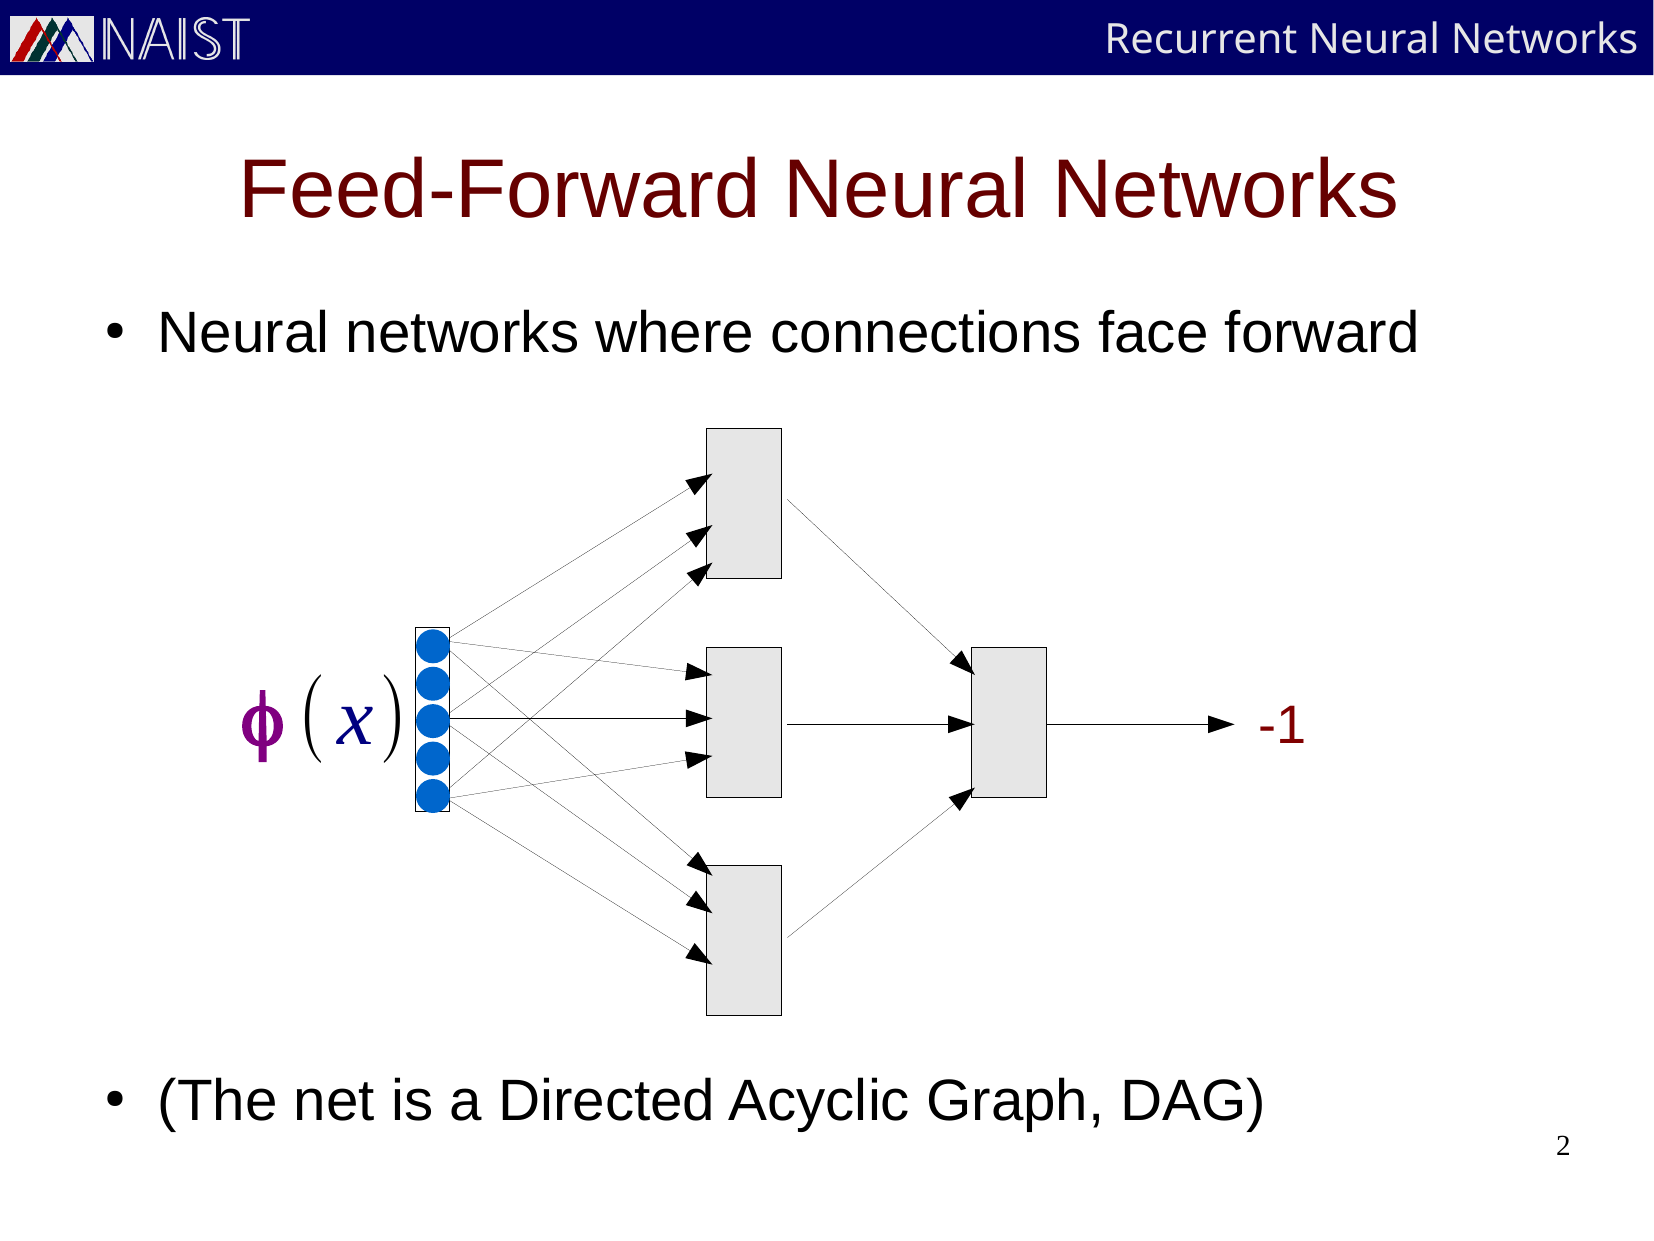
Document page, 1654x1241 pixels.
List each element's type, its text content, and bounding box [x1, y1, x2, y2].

text_box [706, 647, 782, 798]
list Neural networks where connections face forward [86, 300, 1576, 366]
list (The net is a Directed Acyclic Graph, DAG) [86, 1067, 1576, 1133]
chart [416, 690, 427, 715]
picture [102, 17, 251, 60]
text_box [706, 865, 782, 1016]
chart [222, 672, 415, 770]
title Feed-Forward Neural Networks [75, 92, 1564, 285]
text_box [415, 704, 451, 739]
picture [10, 16, 94, 62]
text_box [415, 741, 451, 776]
text_box [415, 629, 451, 664]
text_box [415, 778, 451, 814]
text_box [415, 666, 451, 701]
text_box -1 [1243, 686, 1322, 763]
chart [416, 727, 427, 753]
text_box [706, 428, 782, 579]
text_box [971, 647, 1047, 798]
